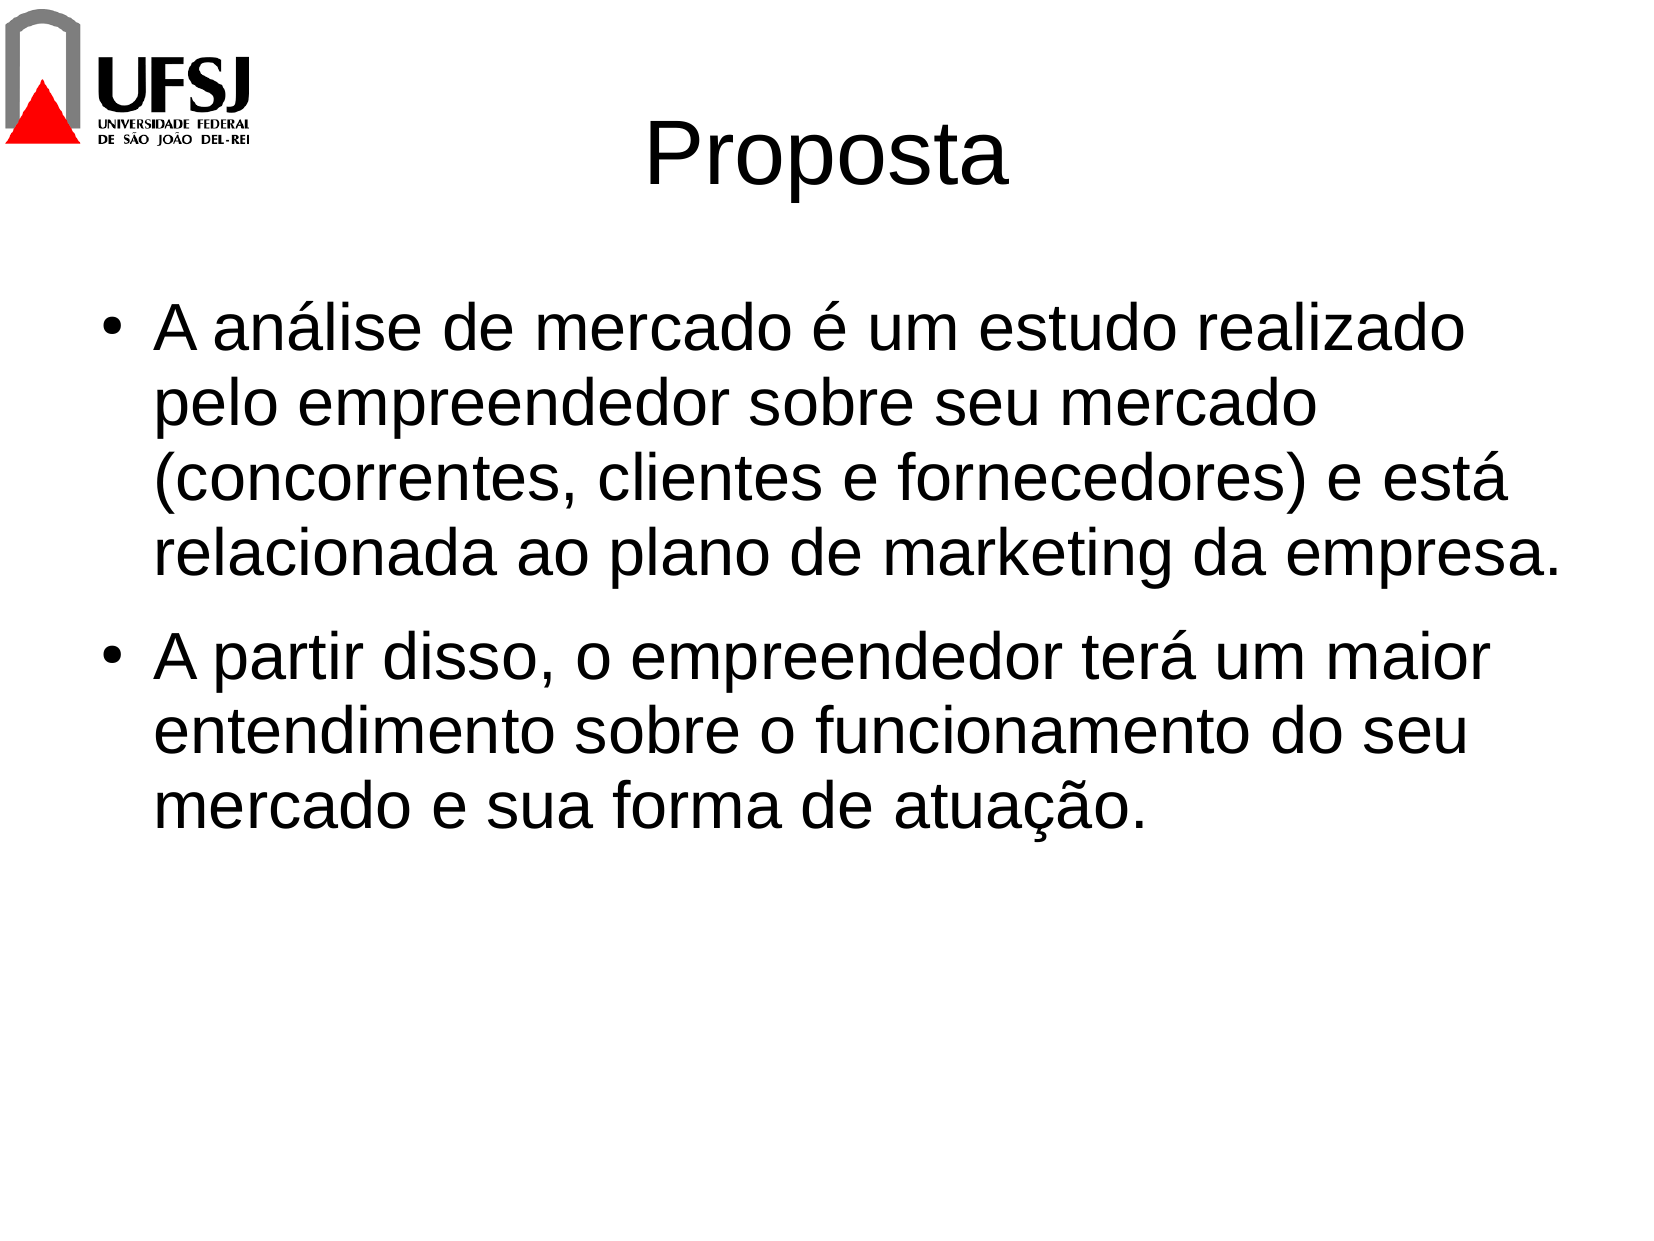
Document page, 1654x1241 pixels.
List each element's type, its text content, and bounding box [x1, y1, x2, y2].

picture [5, 9, 249, 146]
title Proposta [82, 49, 1571, 257]
list A análise de mercado é um estudo realizado pelo empreendedor sobre seu mercado (concorrentes, clientes e fornecedores) e está relacionada ao plano de marketing da empresa. A partir disso, o empreendedor terá um maior entendimento sobre o funcionamento do seu mercado e sua forma de atuação. [82, 290, 1571, 1010]
